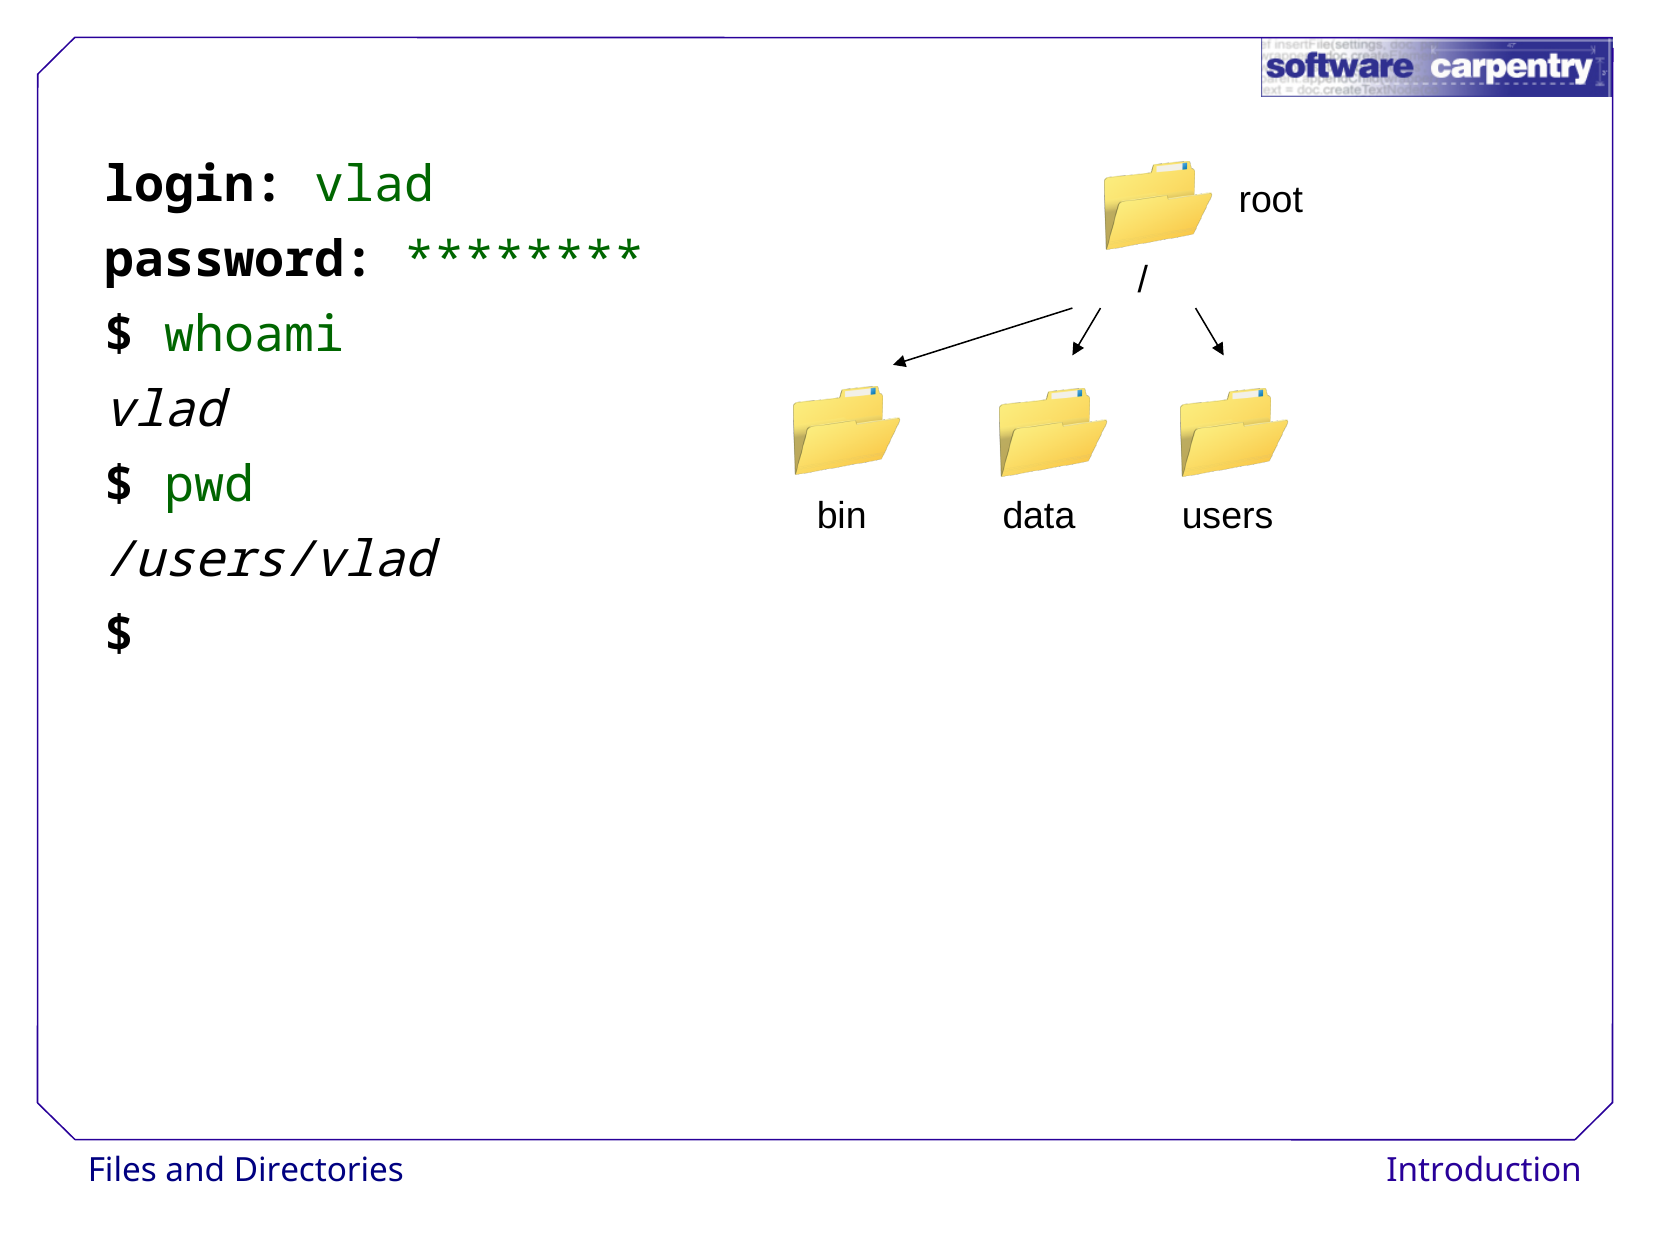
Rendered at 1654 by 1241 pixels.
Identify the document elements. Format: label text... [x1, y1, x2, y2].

text_box root [1223, 171, 1318, 229]
text_box / [1122, 263, 1163, 309]
picture [1261, 39, 1613, 97]
picture [789, 372, 904, 488]
picture [1100, 147, 1216, 263]
text_box login: vlad password: ******** $ whoami vlad $ pwd /users/vlad $ [89, 128, 1512, 1037]
picture [995, 374, 1111, 490]
text_box bin [801, 488, 882, 545]
text_box data [987, 487, 1091, 545]
picture [1176, 374, 1292, 490]
text_box users [1166, 487, 1289, 545]
